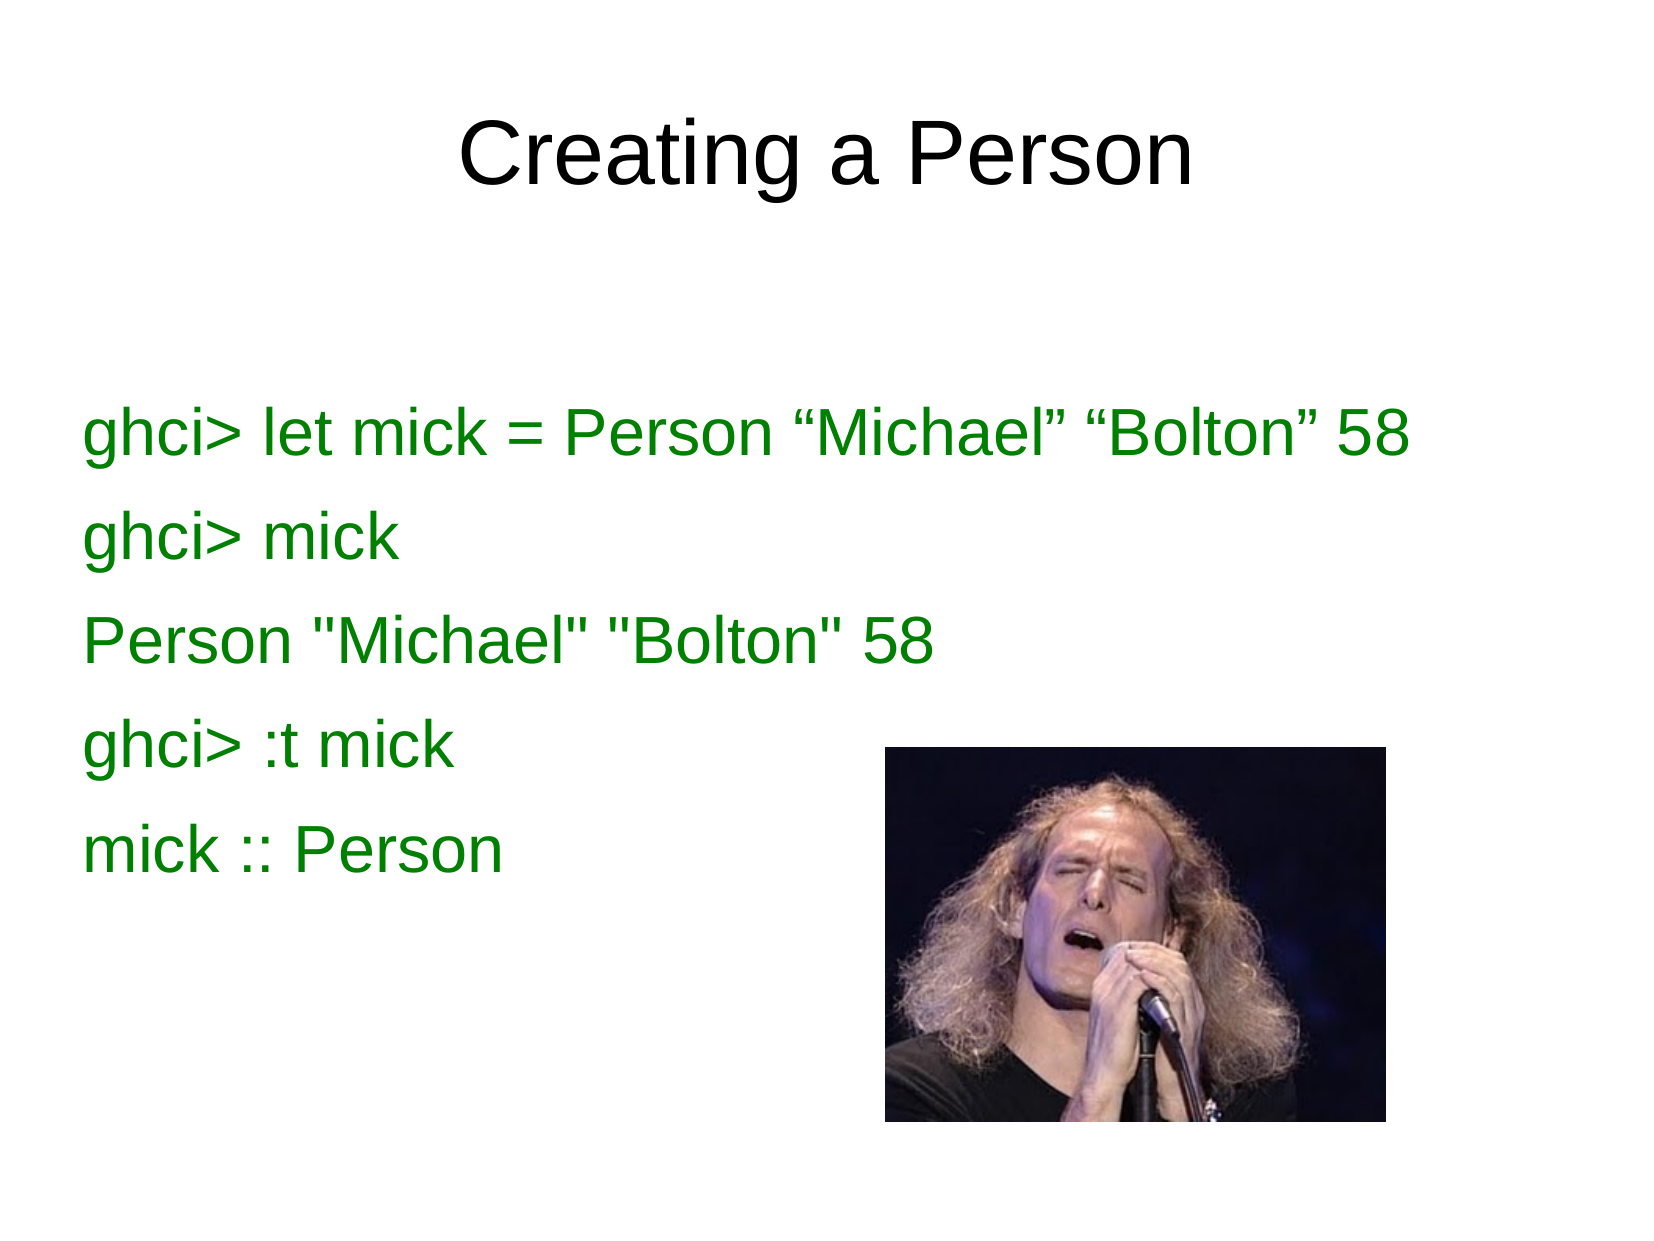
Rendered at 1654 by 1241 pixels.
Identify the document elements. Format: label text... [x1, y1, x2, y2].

list ghci> let mick = Person “Michael” “Bolton” 58 ghci> mick Person "Michael" "Bolton" 58 ghci> :t mick mick :: Person [82, 290, 1571, 1094]
title Creating a Person [82, 56, 1571, 250]
picture [885, 747, 1386, 1123]
